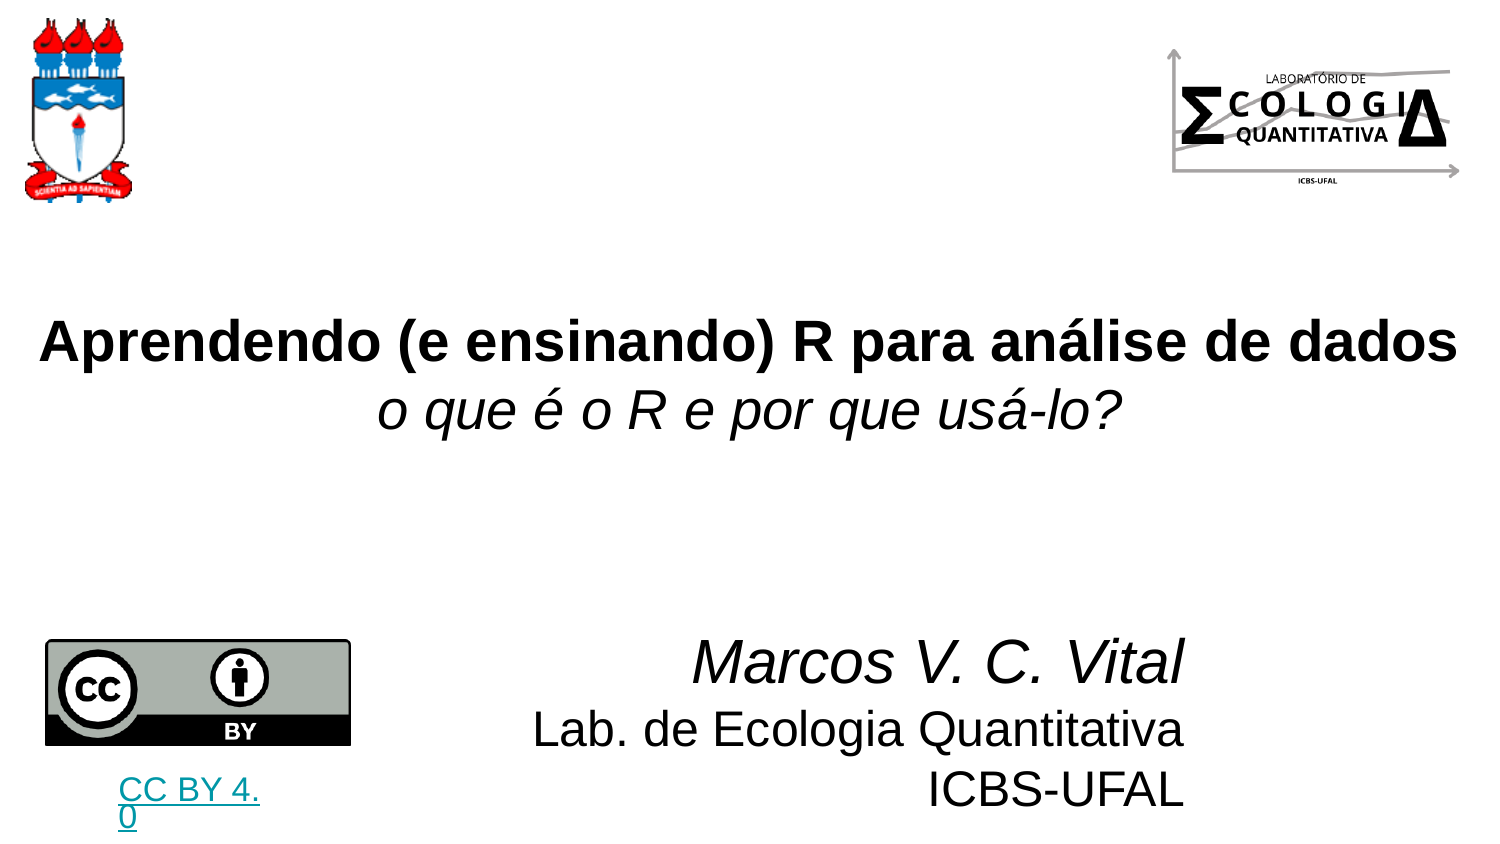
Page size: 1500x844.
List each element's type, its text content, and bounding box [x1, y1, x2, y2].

picture [1141, 23, 1490, 198]
subtitle CC BY 4.0 [103, 760, 294, 826]
text_box Aprendendo (e ensinando) R para análise de dados o que é o R e por que usá-lo? [0, 287, 1500, 528]
picture [25, 18, 132, 203]
text_box Marcos V. C. Vital Lab. de Ecologia Quantitativa ICBS-UFAL [409, 606, 1200, 834]
picture [45, 639, 351, 746]
